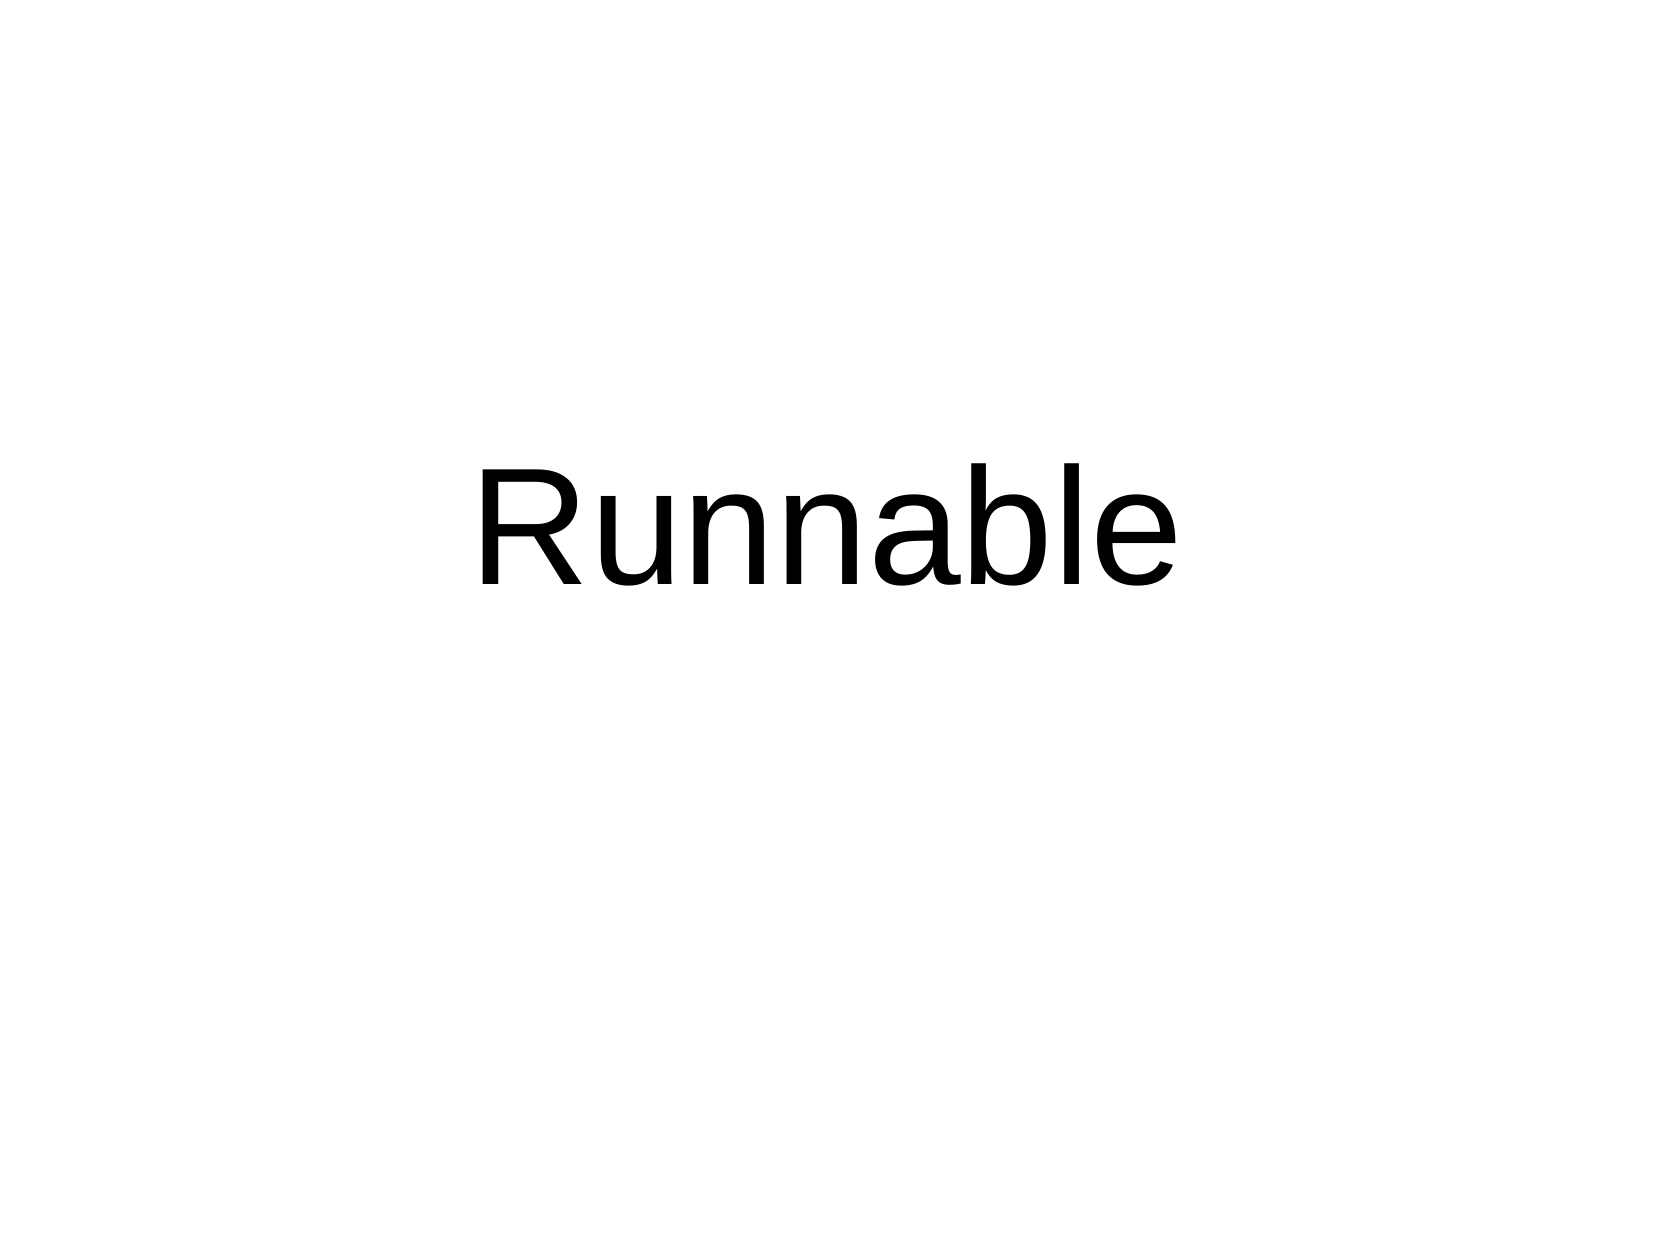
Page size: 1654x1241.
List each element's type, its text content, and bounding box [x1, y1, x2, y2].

text_box Runnable [144, 426, 1510, 628]
